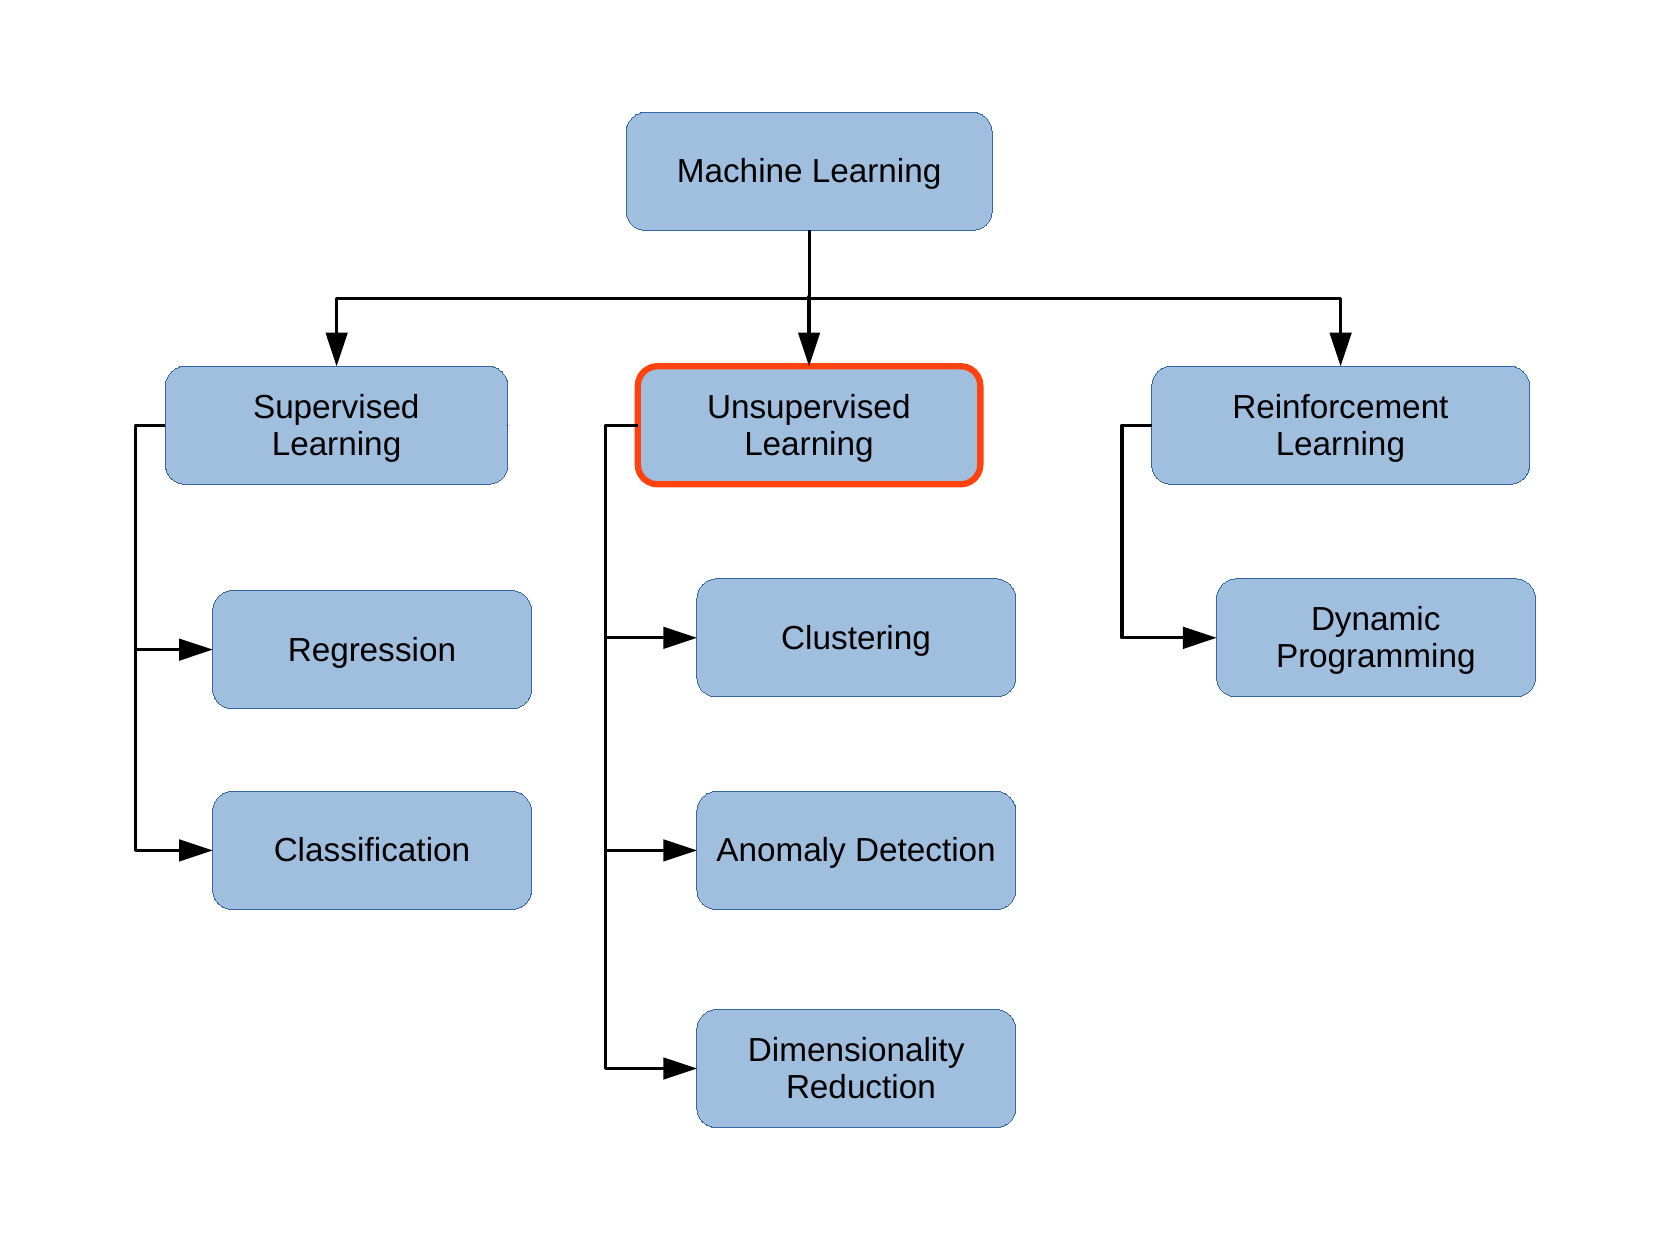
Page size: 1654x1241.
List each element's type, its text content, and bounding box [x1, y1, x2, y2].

text_box Unsupervised Learning [637, 366, 981, 485]
text_box Supervised Learning [165, 366, 508, 485]
text_box Classification [212, 791, 532, 910]
text_box Dimensionality Reduction [696, 1009, 1016, 1128]
text_box Anomaly Detection [696, 791, 1016, 910]
text_box Regression [212, 590, 532, 709]
text_box Clustering [696, 578, 1016, 697]
text_box Dynamic Programming [1216, 578, 1536, 697]
text_box Reinforcement Learning [1151, 366, 1530, 485]
text_box Machine Learning [626, 112, 993, 231]
